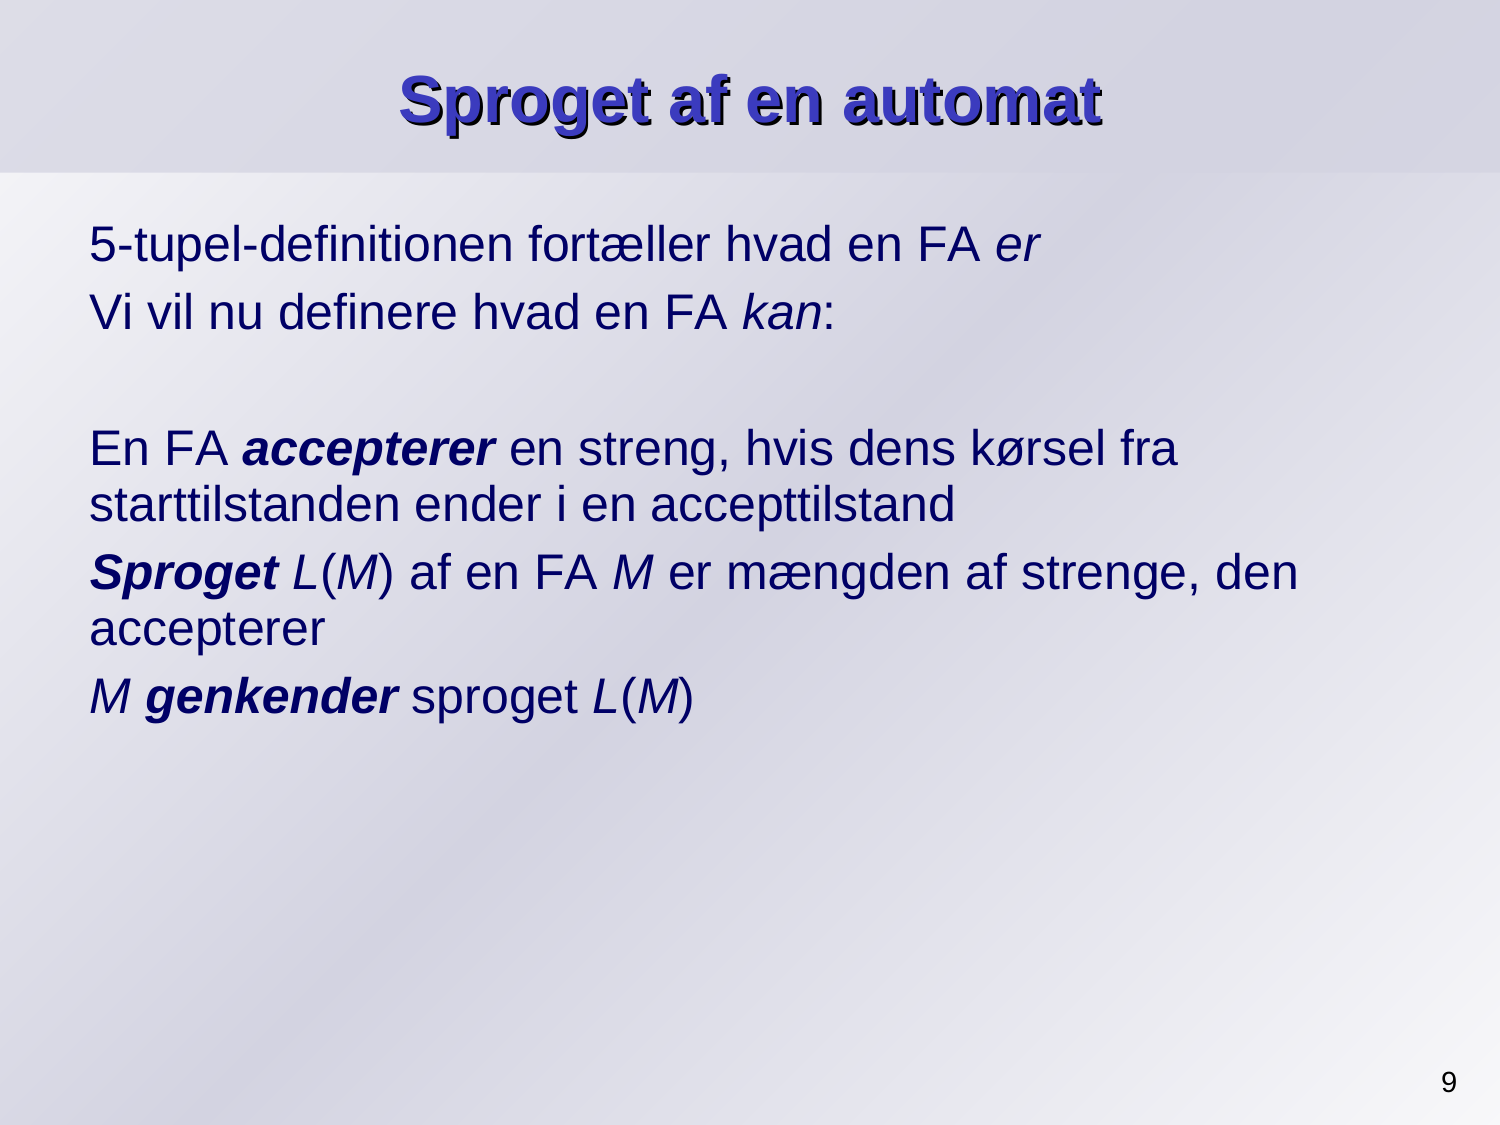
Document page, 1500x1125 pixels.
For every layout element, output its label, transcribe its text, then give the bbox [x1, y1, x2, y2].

list 5-tupel-definitionen fortæller hvad en FA er Vi vil nu definere hvad en FA kan: En FA accepterer en streng, hvis dens kørsel fra starttilstanden ender i en accepttilstand Sproget L(M) af en FA M er mængden af strenge, den accepterer M genkender sproget L(M) [74, 208, 1459, 1048]
title Sproget af en automat [75, 24, 1426, 173]
